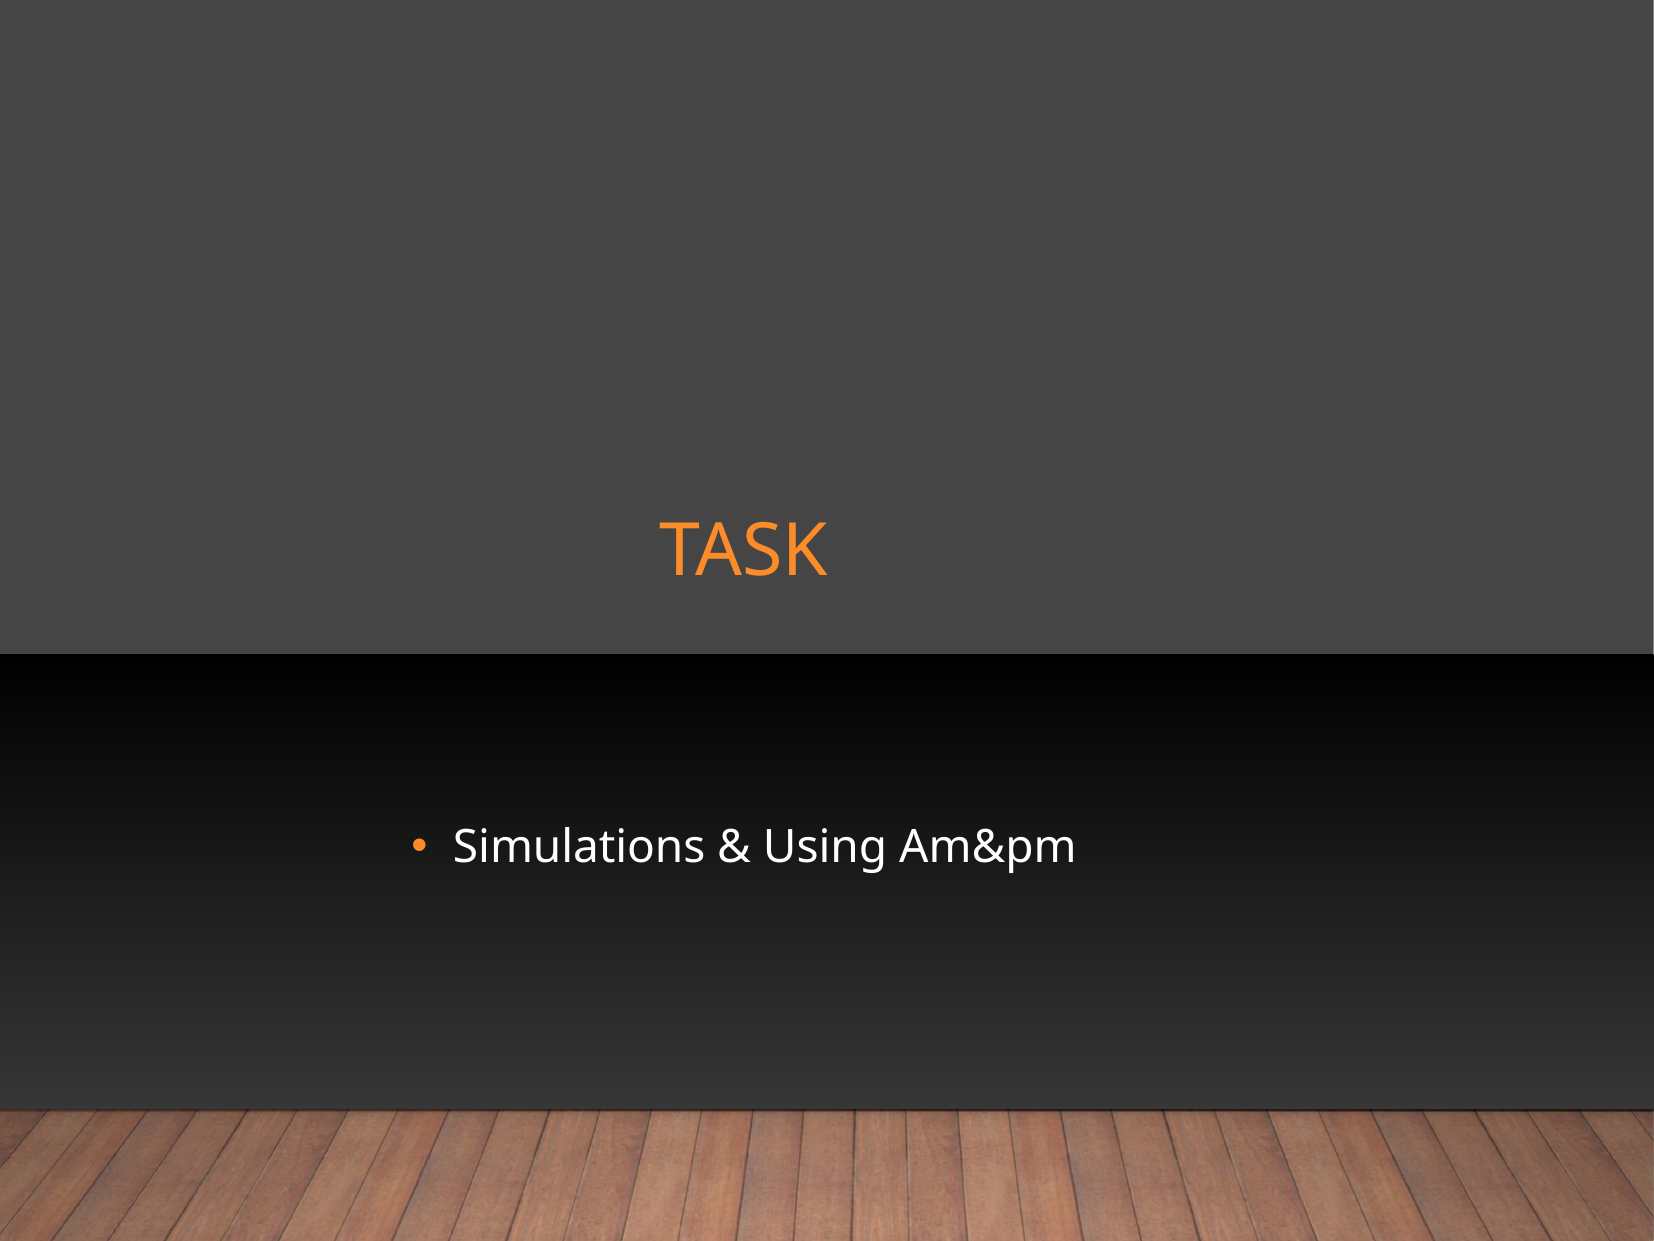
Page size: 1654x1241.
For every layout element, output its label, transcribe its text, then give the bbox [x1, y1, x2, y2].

subtitle Simulations & Using Am&pm [0, 800, 1489, 877]
title Task [0, 504, 1489, 600]
